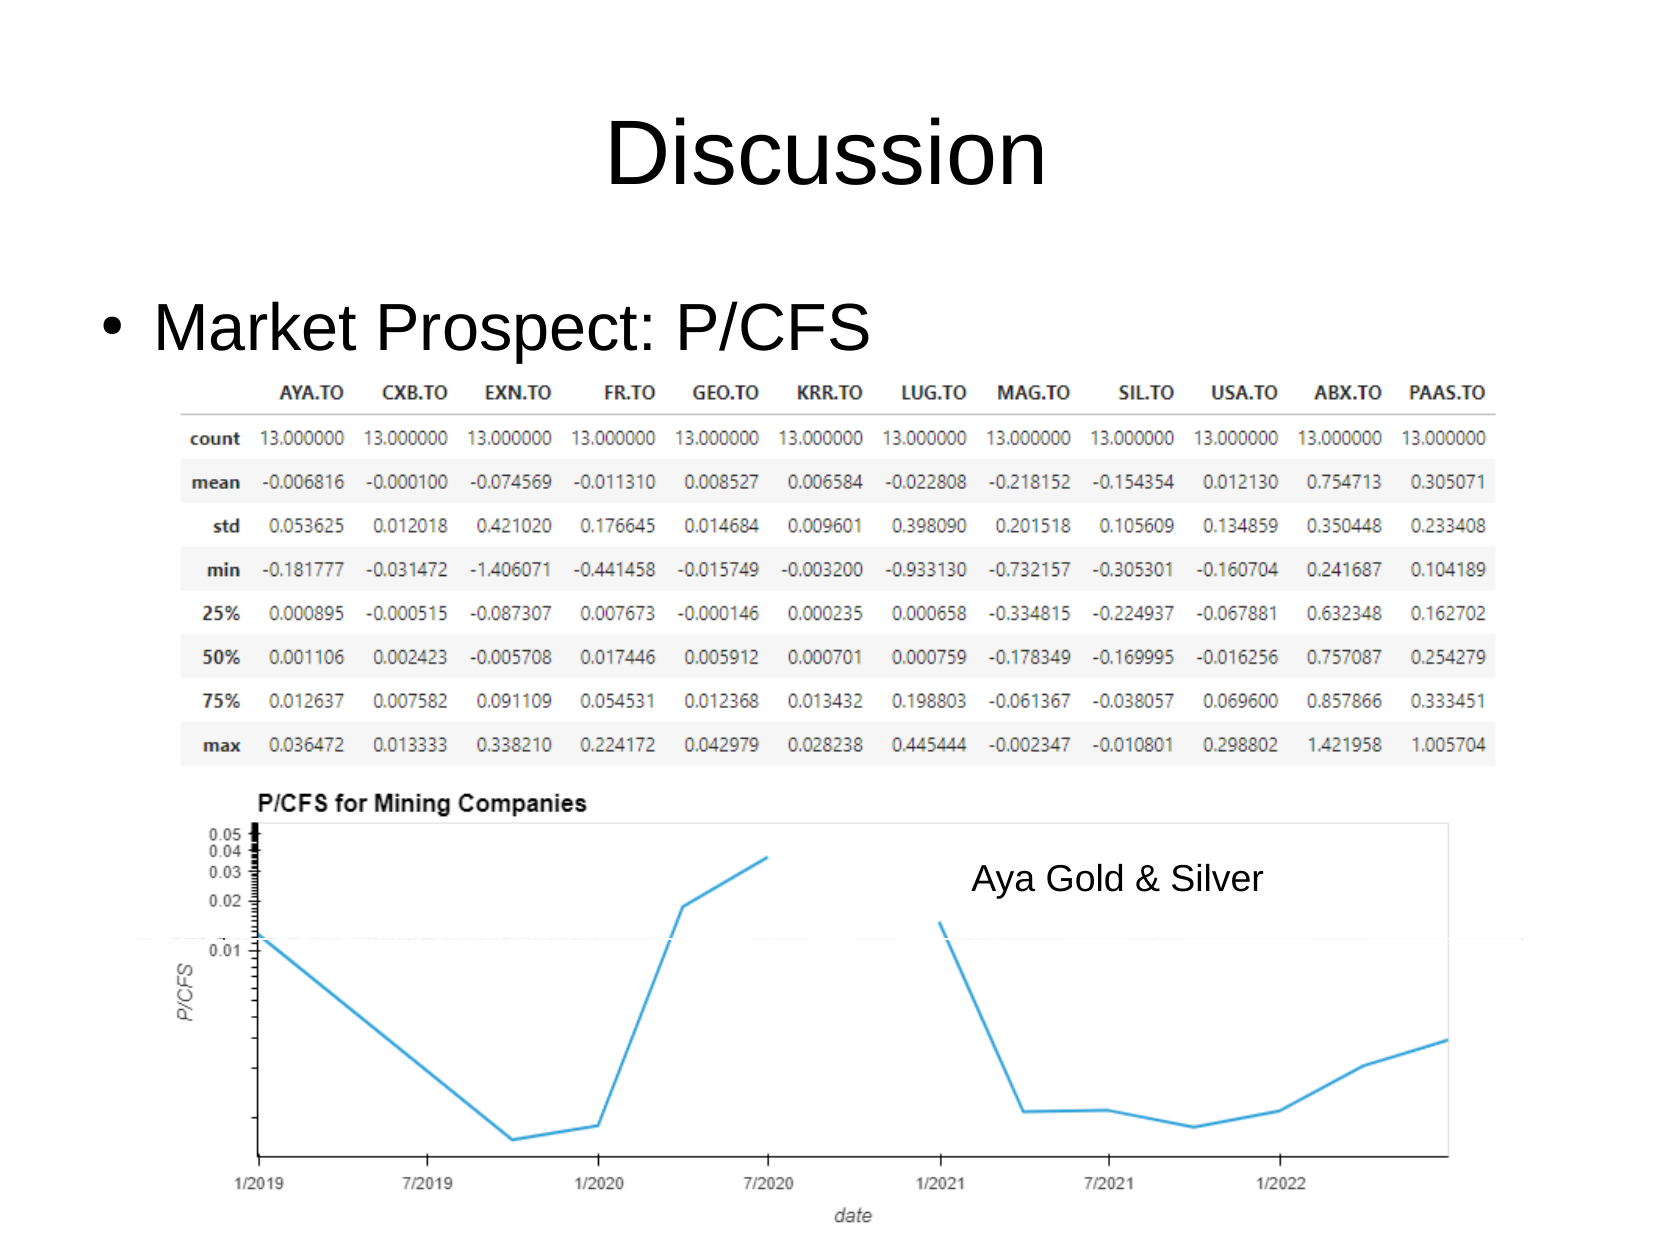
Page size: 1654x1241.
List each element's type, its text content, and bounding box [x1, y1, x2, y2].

picture [170, 1109, 1493, 1230]
text_box Aya Gold & Silver [956, 850, 1453, 908]
title Discussion [82, 49, 1571, 257]
picture [165, 370, 1510, 780]
list Market Prospect: P/CFS [82, 290, 1571, 1109]
